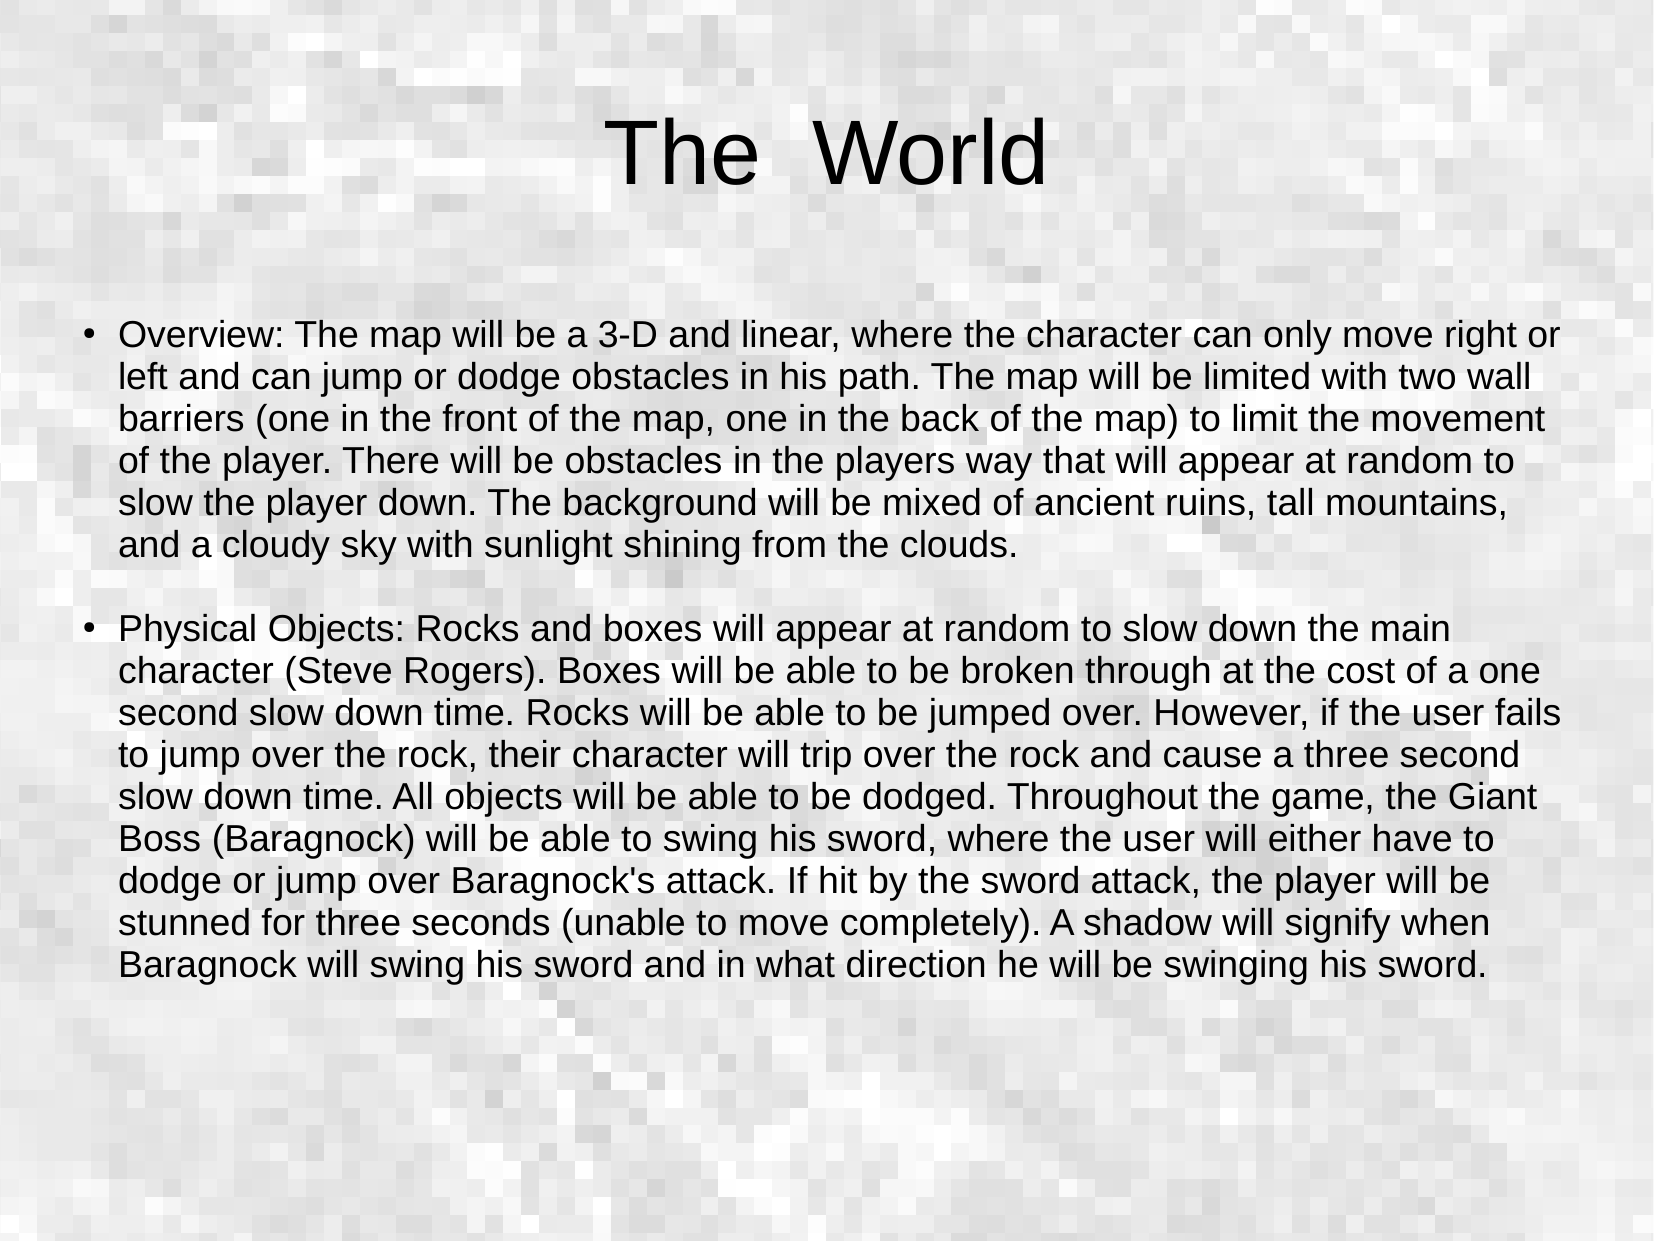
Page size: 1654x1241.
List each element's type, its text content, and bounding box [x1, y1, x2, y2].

title The World [82, 49, 1571, 257]
picture [0, 0, 1654, 1241]
subtitle Overview: The map will be a 3-D and linear, where the character can only move right or left and can jump or dodge obstacles in his path. The map will be limited with two wall barriers (one in the front of the map, one in the back of the map) to limit the movement of the player. There will be obstacles in the players way that will appear at random to slow the player down. The background will be mixed of ancient ruins, tall mountains, and a cloudy sky with sunlight shining from the clouds. Physical Objects: Rocks and boxes will appear at random to slow down the main character (Steve Rogers). Boxes will be able to be broken through at the cost of a one second slow down time. Rocks will be able to be jumped over. However, if the user fails to jump over the rock, their character will trip over the rock and cause a three second slow down time. All objects will be able to be dodged. Throughout the game, the Giant Boss (Baragnock) will be able to swing his sword, where the user will either have to dodge or jump over Baragnock's attack. If hit by the sword attack, the player will be stunned for three seconds (unable to move completely). A shadow will signify when Baragnock will swing his sword and in what direction he will be swinging his sword. [82, 290, 1571, 1010]
